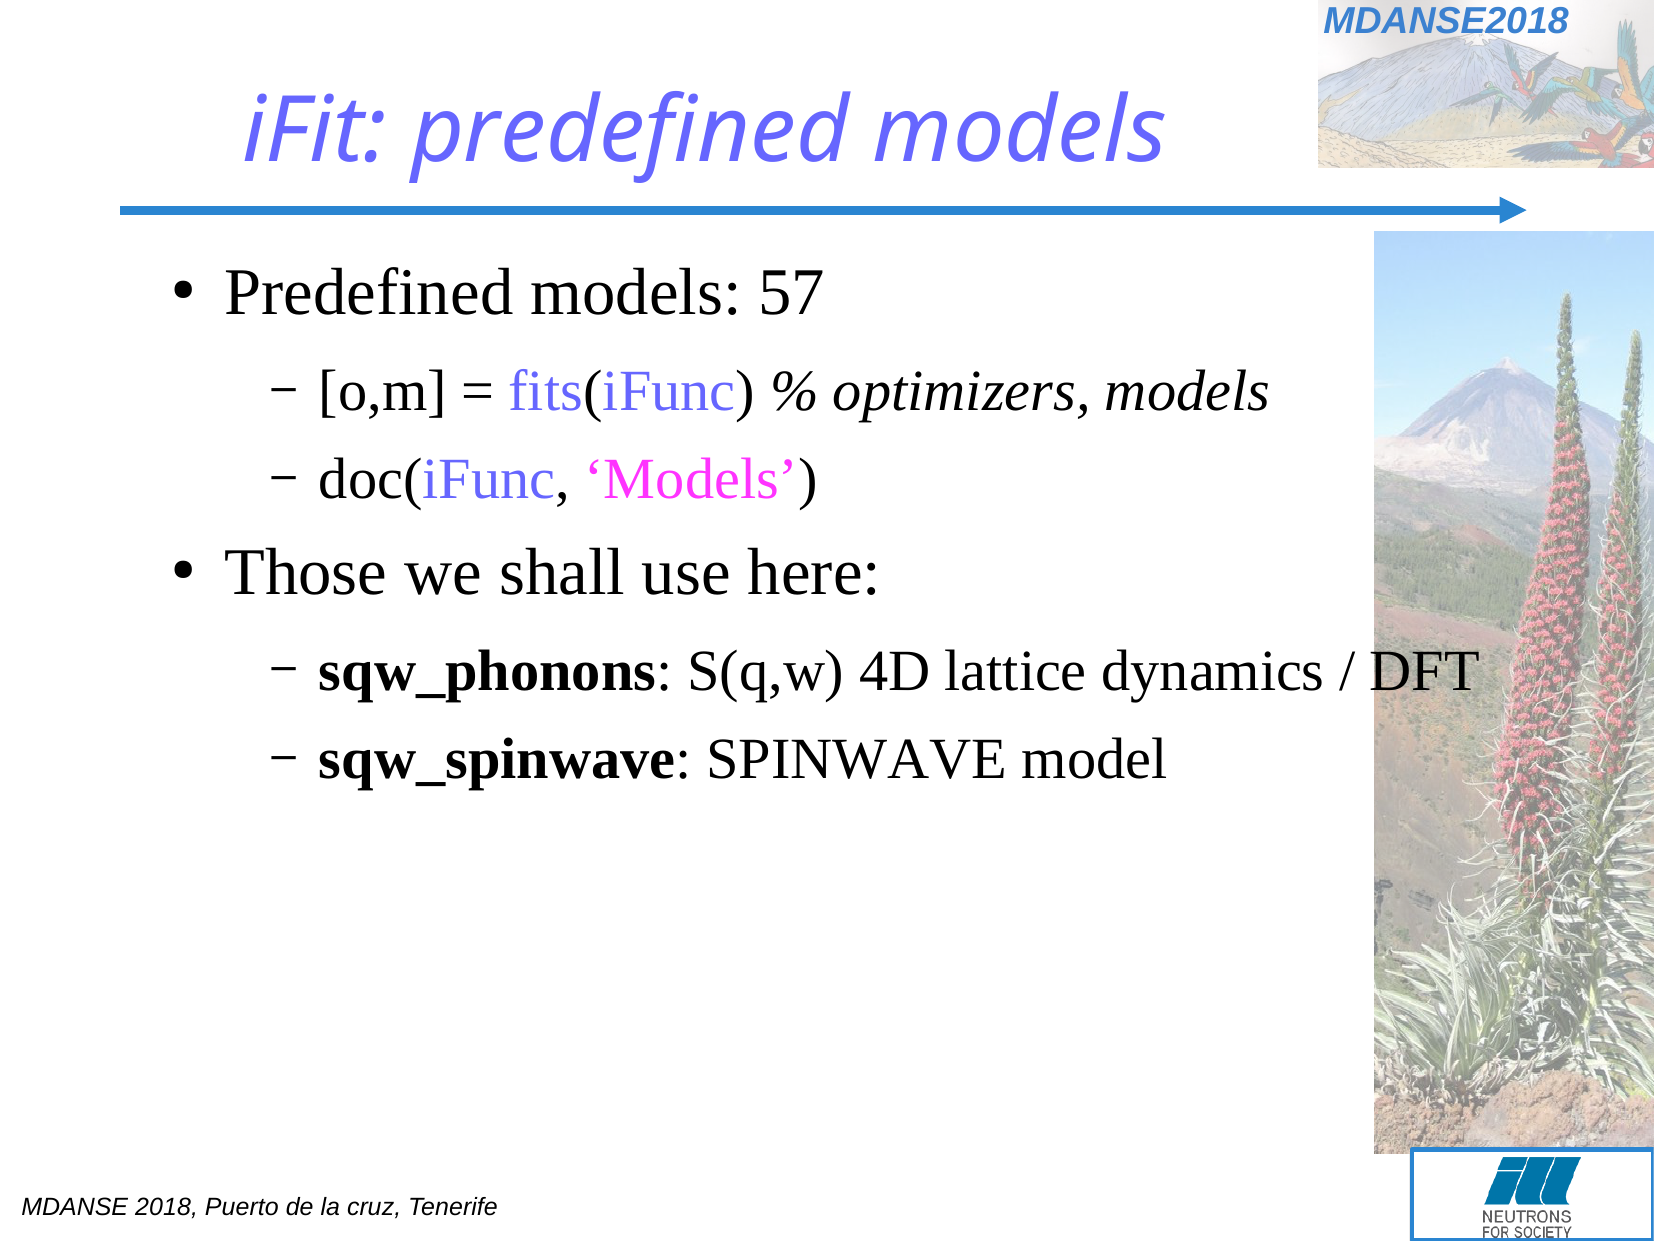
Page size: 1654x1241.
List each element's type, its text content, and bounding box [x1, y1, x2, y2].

picture [1479, 1153, 1583, 1241]
list Predefined models: 57 [o,m] = fits(iFunc) % optimizers, models doc(iFunc, ‘Models’) Those we shall use here: sqw_phonons: S(q,w) 4D lattice dynamics / DFT sqw_spinwave: SPINWAVE model [82, 254, 1571, 975]
title iFit: predefined models [82, 49, 1328, 203]
